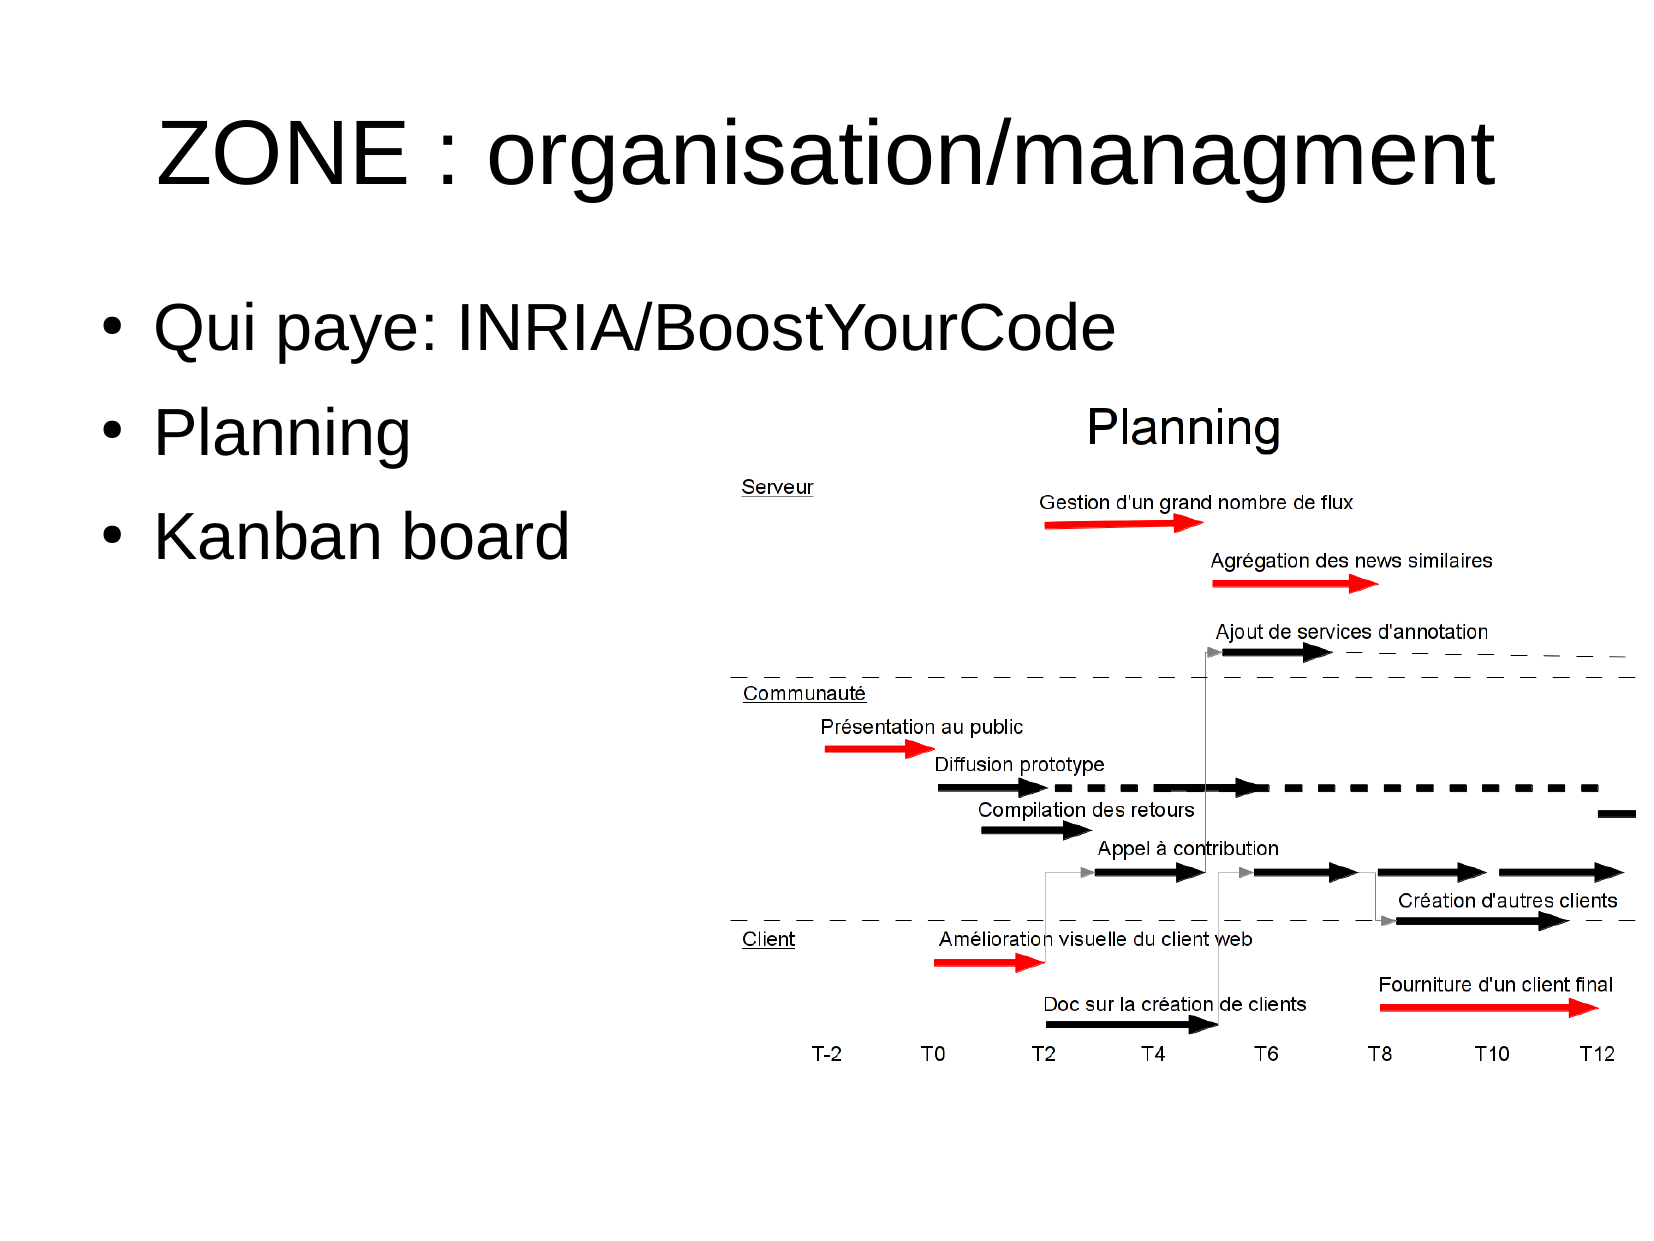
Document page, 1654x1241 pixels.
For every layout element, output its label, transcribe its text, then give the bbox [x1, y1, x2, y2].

list Qui paye: INRIA/BoostYourCode Planning Kanban board [82, 290, 1538, 1010]
picture [730, 389, 1636, 1069]
title ZONE : organisation/managment [82, 49, 1571, 257]
